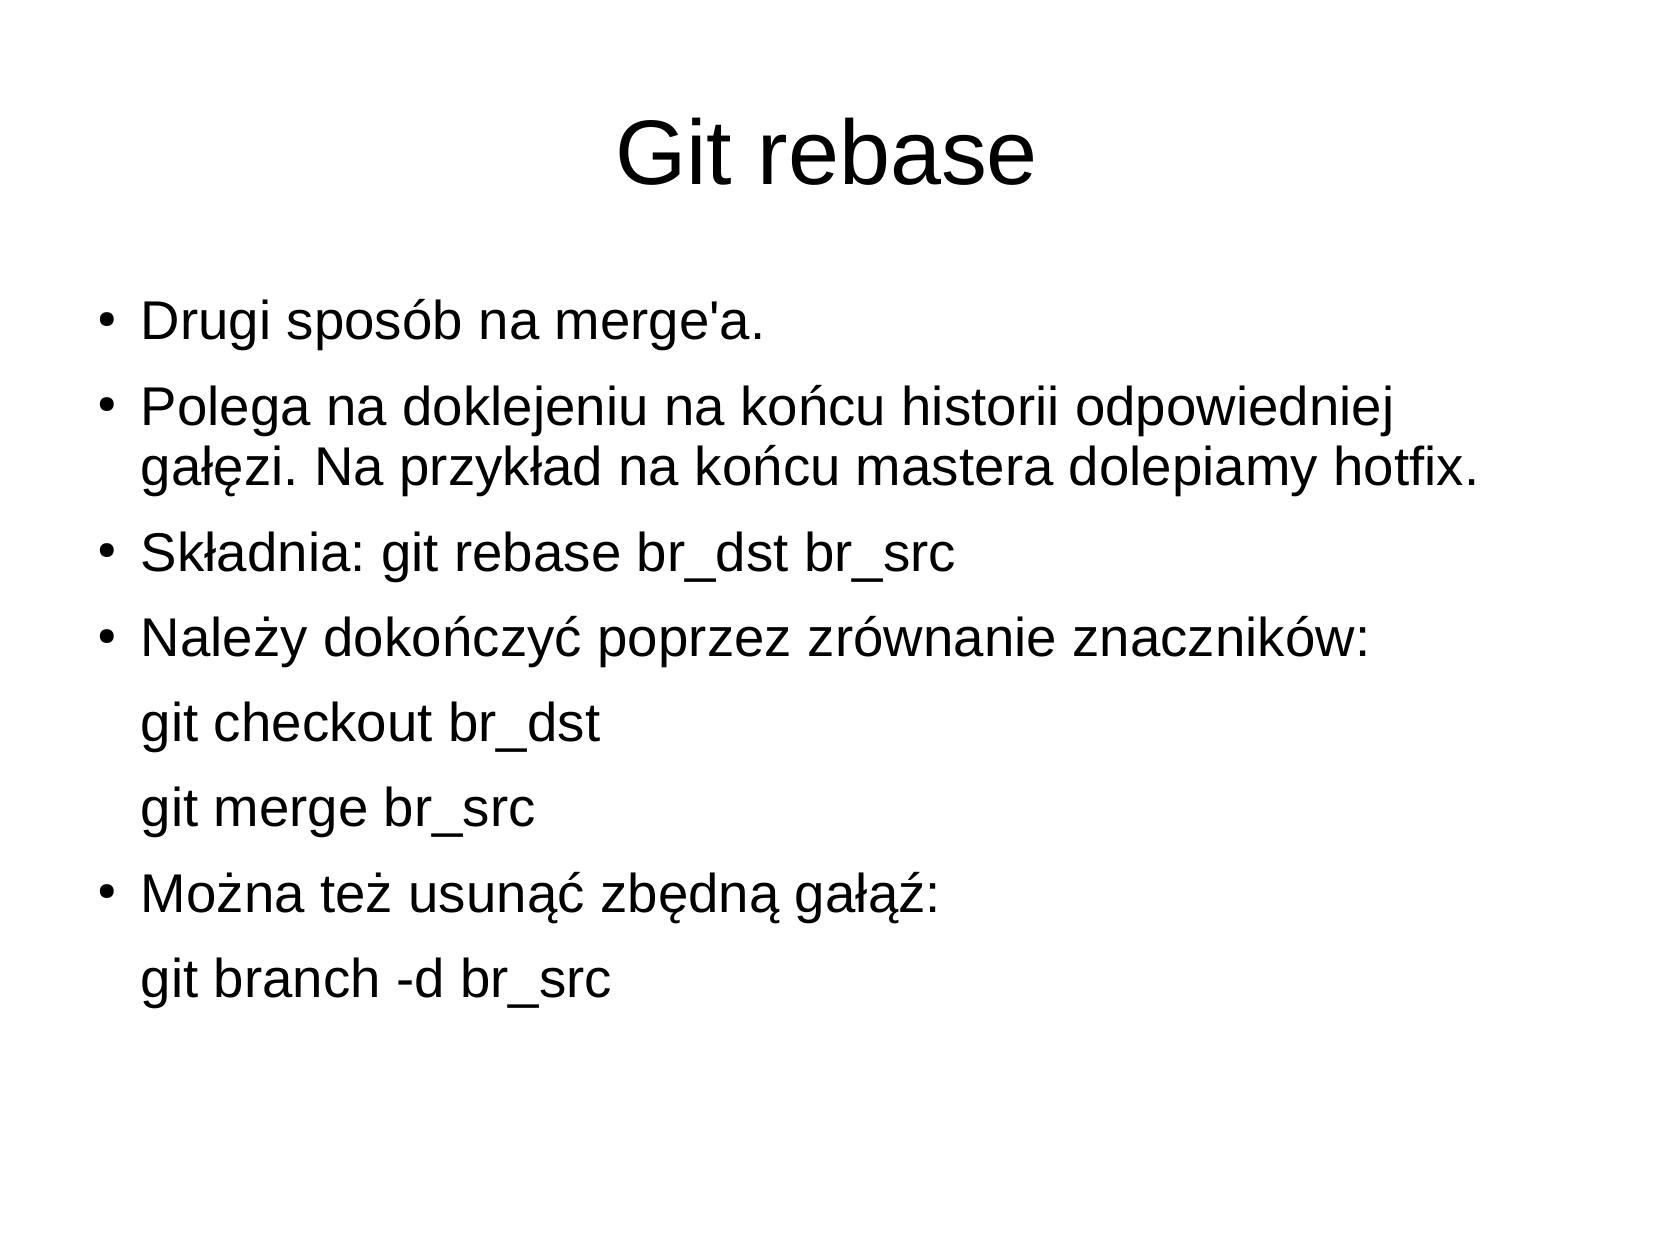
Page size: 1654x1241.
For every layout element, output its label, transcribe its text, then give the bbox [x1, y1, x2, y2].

title Git rebase [82, 49, 1571, 257]
list Drugi sposób na merge'a. Polega na doklejeniu na końcu historii odpowiedniej gałęzi. Na przykład na końcu mastera dolepiamy hotfix. Składnia: git rebase br_dst br_src Należy dokończyć poprzez zrównanie znaczników: git checkout br_dst git merge br_src Można też usunąć zbędną gałąź: git branch -d br_src [82, 290, 1571, 1010]
